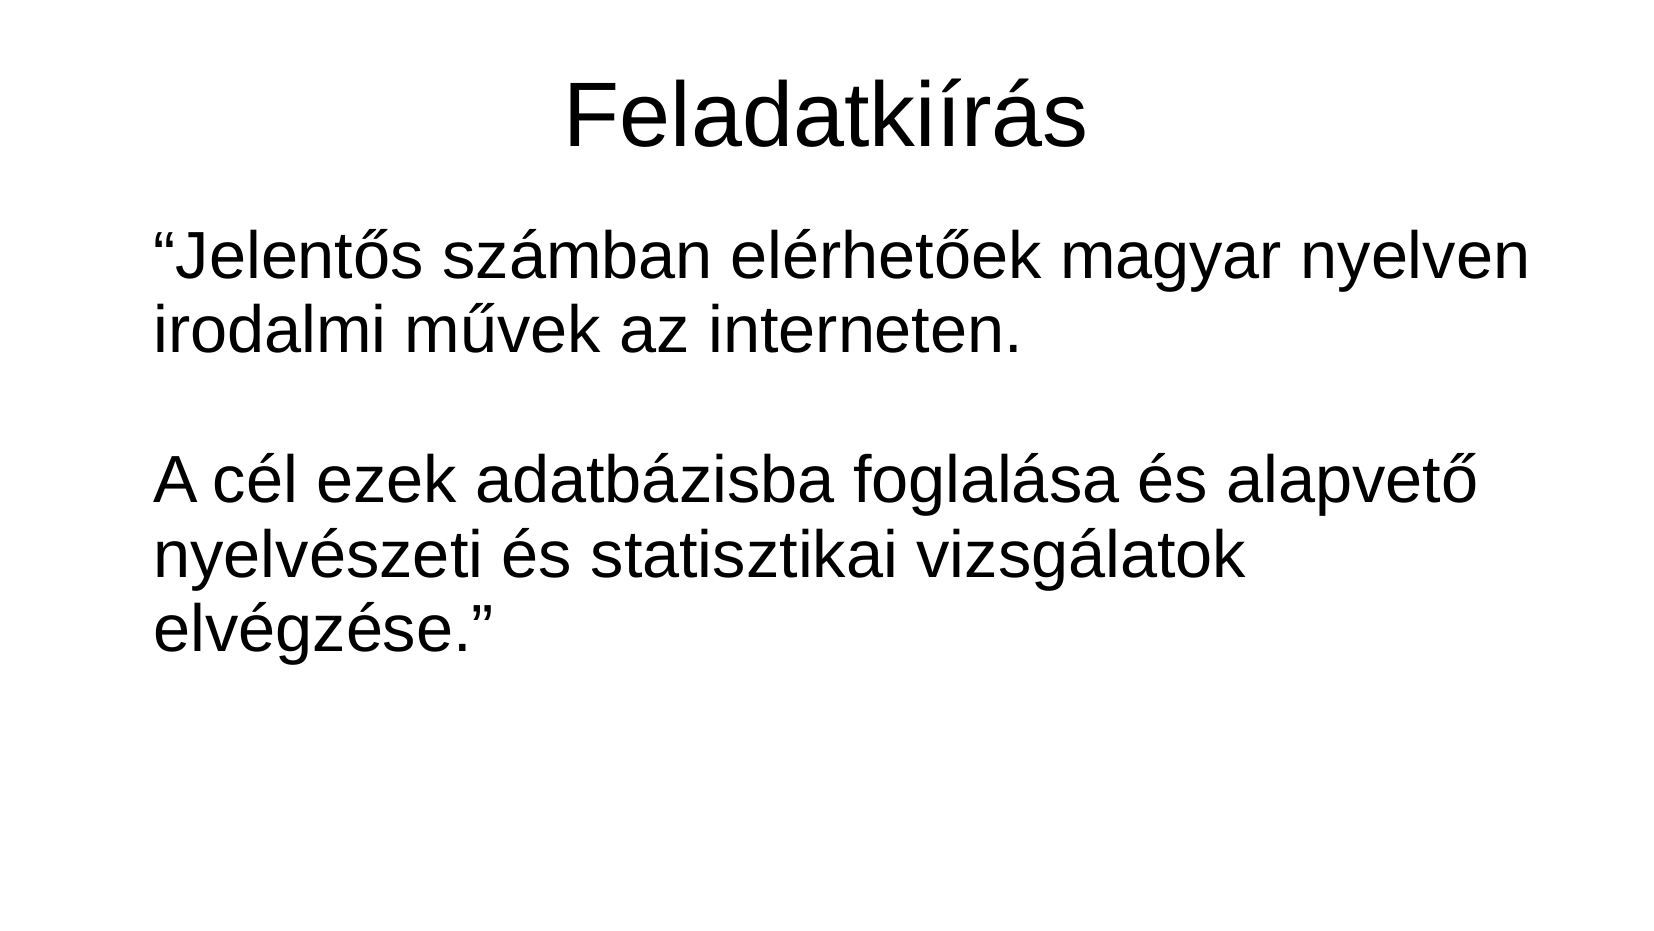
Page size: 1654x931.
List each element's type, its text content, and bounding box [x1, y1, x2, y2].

list “Jelentős számban elérhetőek magyar nyelven irodalmi művek az interneten. A cél ezek adatbázisba foglalása és alapvető nyelvészeti és statisztikai vizsgálatok elvégzése.” [82, 217, 1571, 758]
title Feladatkiírás [82, 37, 1571, 193]
